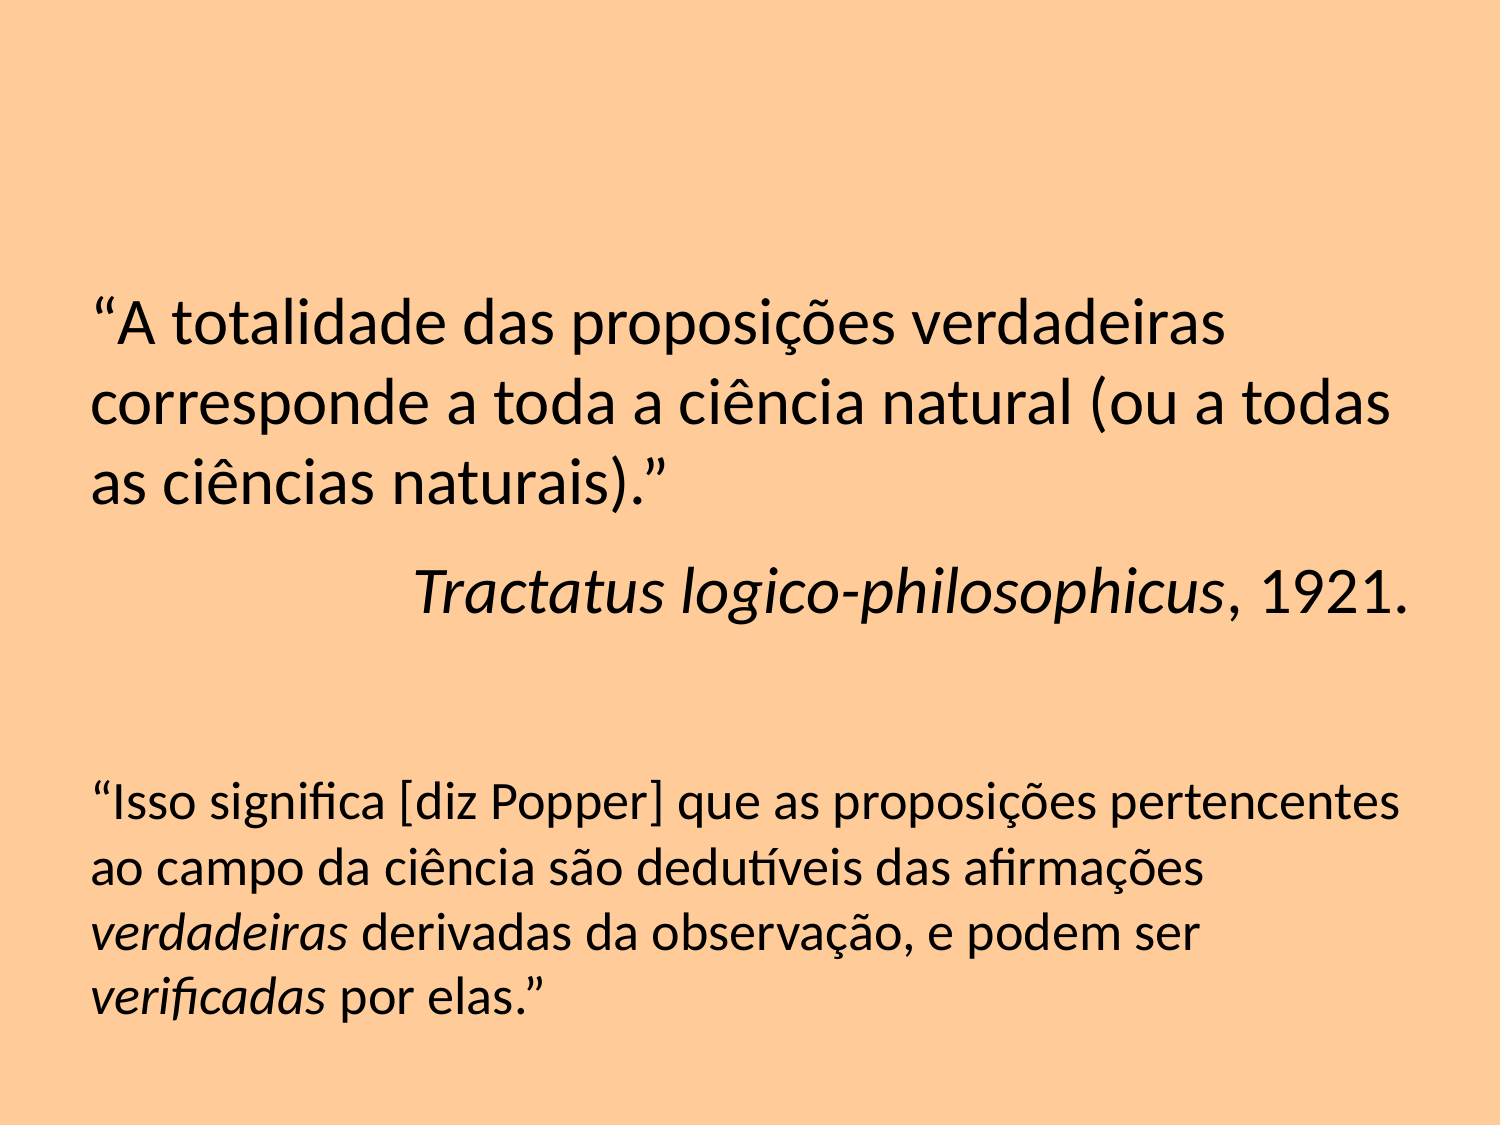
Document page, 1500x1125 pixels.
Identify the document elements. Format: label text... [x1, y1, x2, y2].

list “A totalidade das proposições verdadeiras corresponde a toda a ciência natural (ou a todas as ciências naturais).” Tractatus logico-philosophicus, 1921. “Isso significa [diz Popper] que as proposições pertencentes ao campo da ciência são dedutíveis das afirmações verdadeiras derivadas da observação, e podem ser verificadas por elas.” [75, 262, 1425, 1034]
